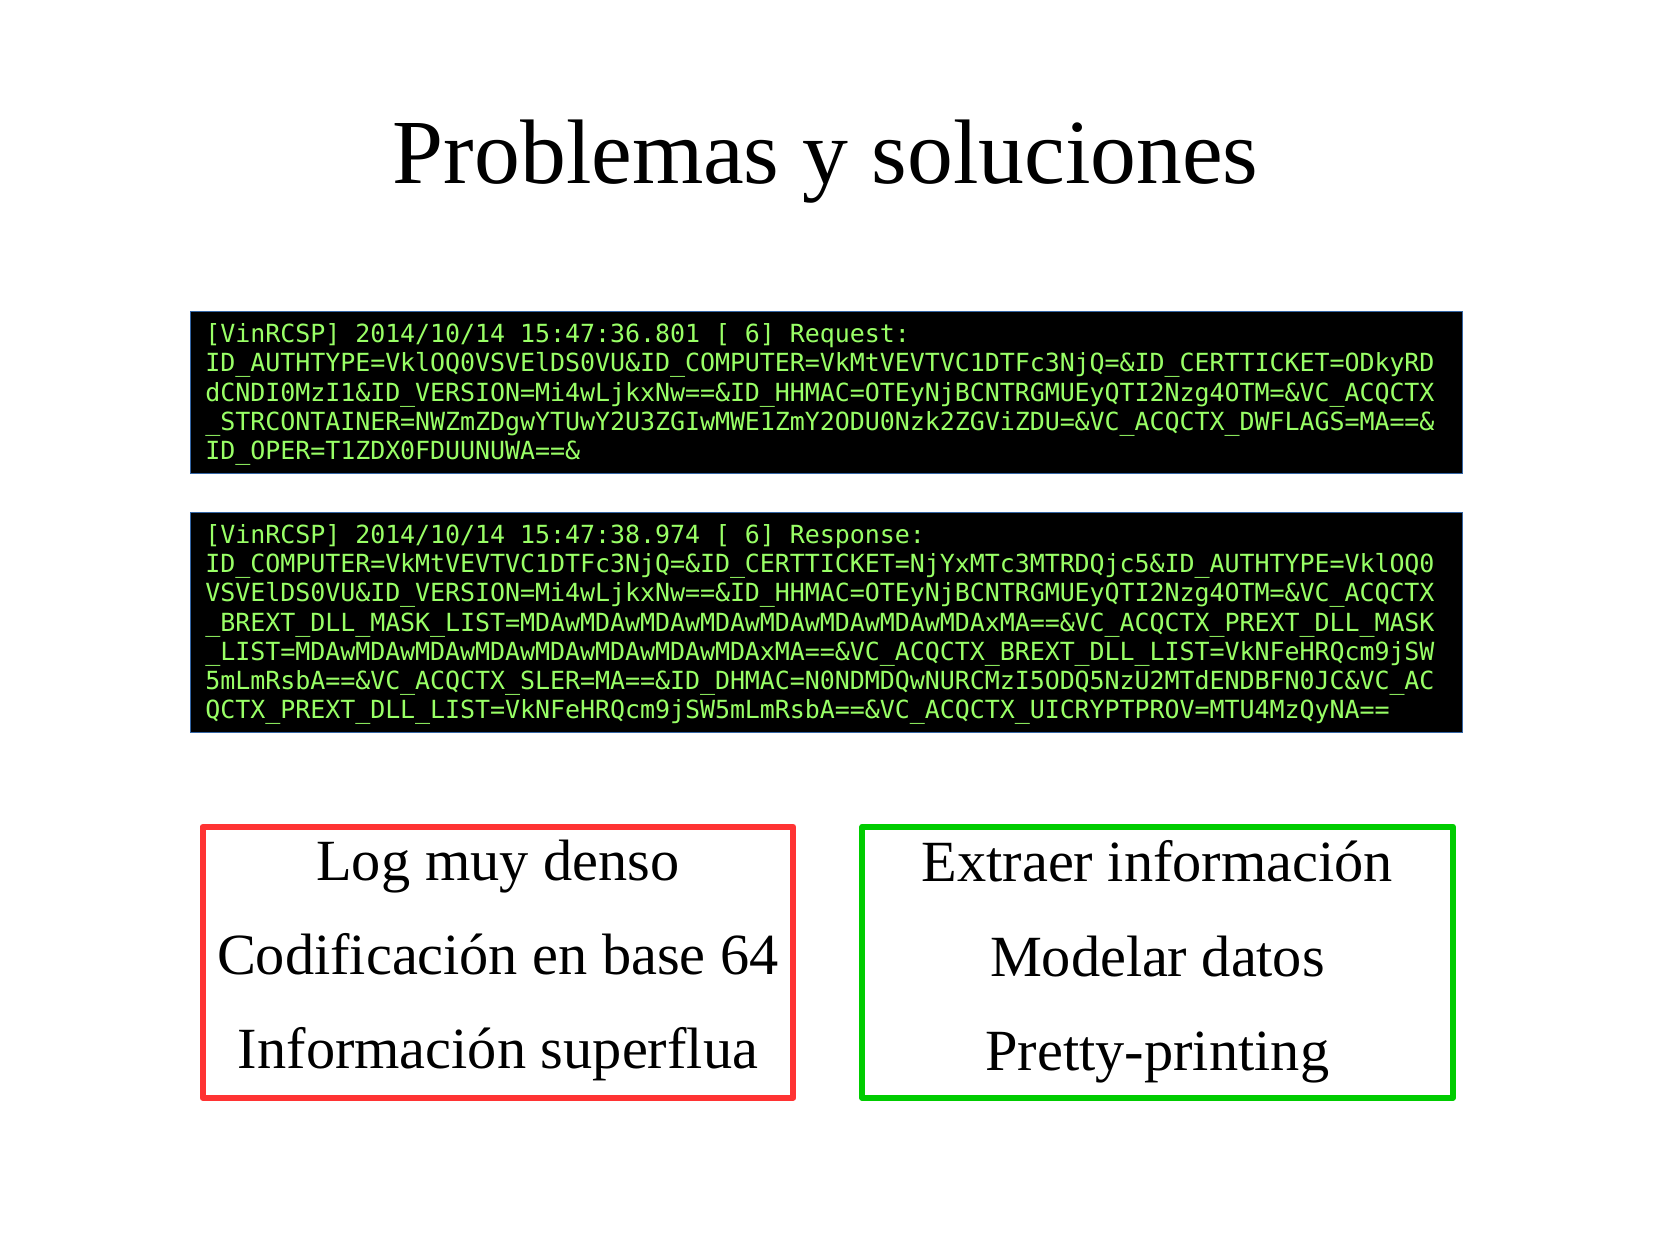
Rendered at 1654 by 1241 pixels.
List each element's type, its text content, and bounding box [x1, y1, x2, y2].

title Problemas y soluciones [82, 49, 1571, 257]
list Extraer información Modelar datos Pretty-printing [862, 826, 1453, 1098]
text_box [VinRCSP] 2014/10/14 15:47:38.974 [ 6] Response: ID_COMPUTER=VkMtVEVTVC1DTFc3NjQ=&ID_CERTTICKET=NjYxMTc3MTRDQjc5&ID_AUTHTYPE=VklOQ0VSVElDS0VU&ID_VERSION=Mi4wLjkxNw==&ID_HHMAC=OTEyNjBCNTRGMUEyQTI2Nzg4OTM=&VC_ACQCTX_BREXT_DLL_MASK_LIST=MDAwMDAwMDAwMDAwMDAwMDAwMDAwMDAxMA==&VC_ACQCTX_PREXT_DLL_MASK_LIST=MDAwMDAwMDAwMDAwMDAwMDAwMDAwMDAxMA==&VC_ACQCTX_BREXT_DLL_LIST=VkNFeHRQcm9jSW5mLmRsbA==&VC_ACQCTX_SLER=MA==&ID_DHMAC=N0NDMDQwNURCMzI5ODQ5NzU2MTdENDBFN0JC&VC_ACQCTX_PREXT_DLL_LIST=VkNFeHRQcm9jSW5mLmRsbA==&VC_ACQCTX_UICRYPTPROV=MTU4MzQyNA== [190, 512, 1463, 733]
list Log muy denso Codificación en base 64 Información superflua [202, 826, 794, 1098]
text_box [VinRCSP] 2014/10/14 15:47:36.801 [ 6] Request: ID_AUTHTYPE=VklOQ0VSVElDS0VU&ID_COMPUTER=VkMtVEVTVC1DTFc3NjQ=&ID_CERTTICKET=ODkyRDdCNDI0MzI1&ID_VERSION=Mi4wLjkxNw==&ID_HHMAC=OTEyNjBCNTRGMUEyQTI2Nzg4OTM=&VC_ACQCTX_STRCONTAINER=NWZmZDgwYTUwY2U3ZGIwMWE1ZmY2ODU0Nzk2ZGViZDU=&VC_ACQCTX_DWFLAGS=MA==&ID_OPER=T1ZDX0FDUUNUWA==& [190, 311, 1463, 474]
